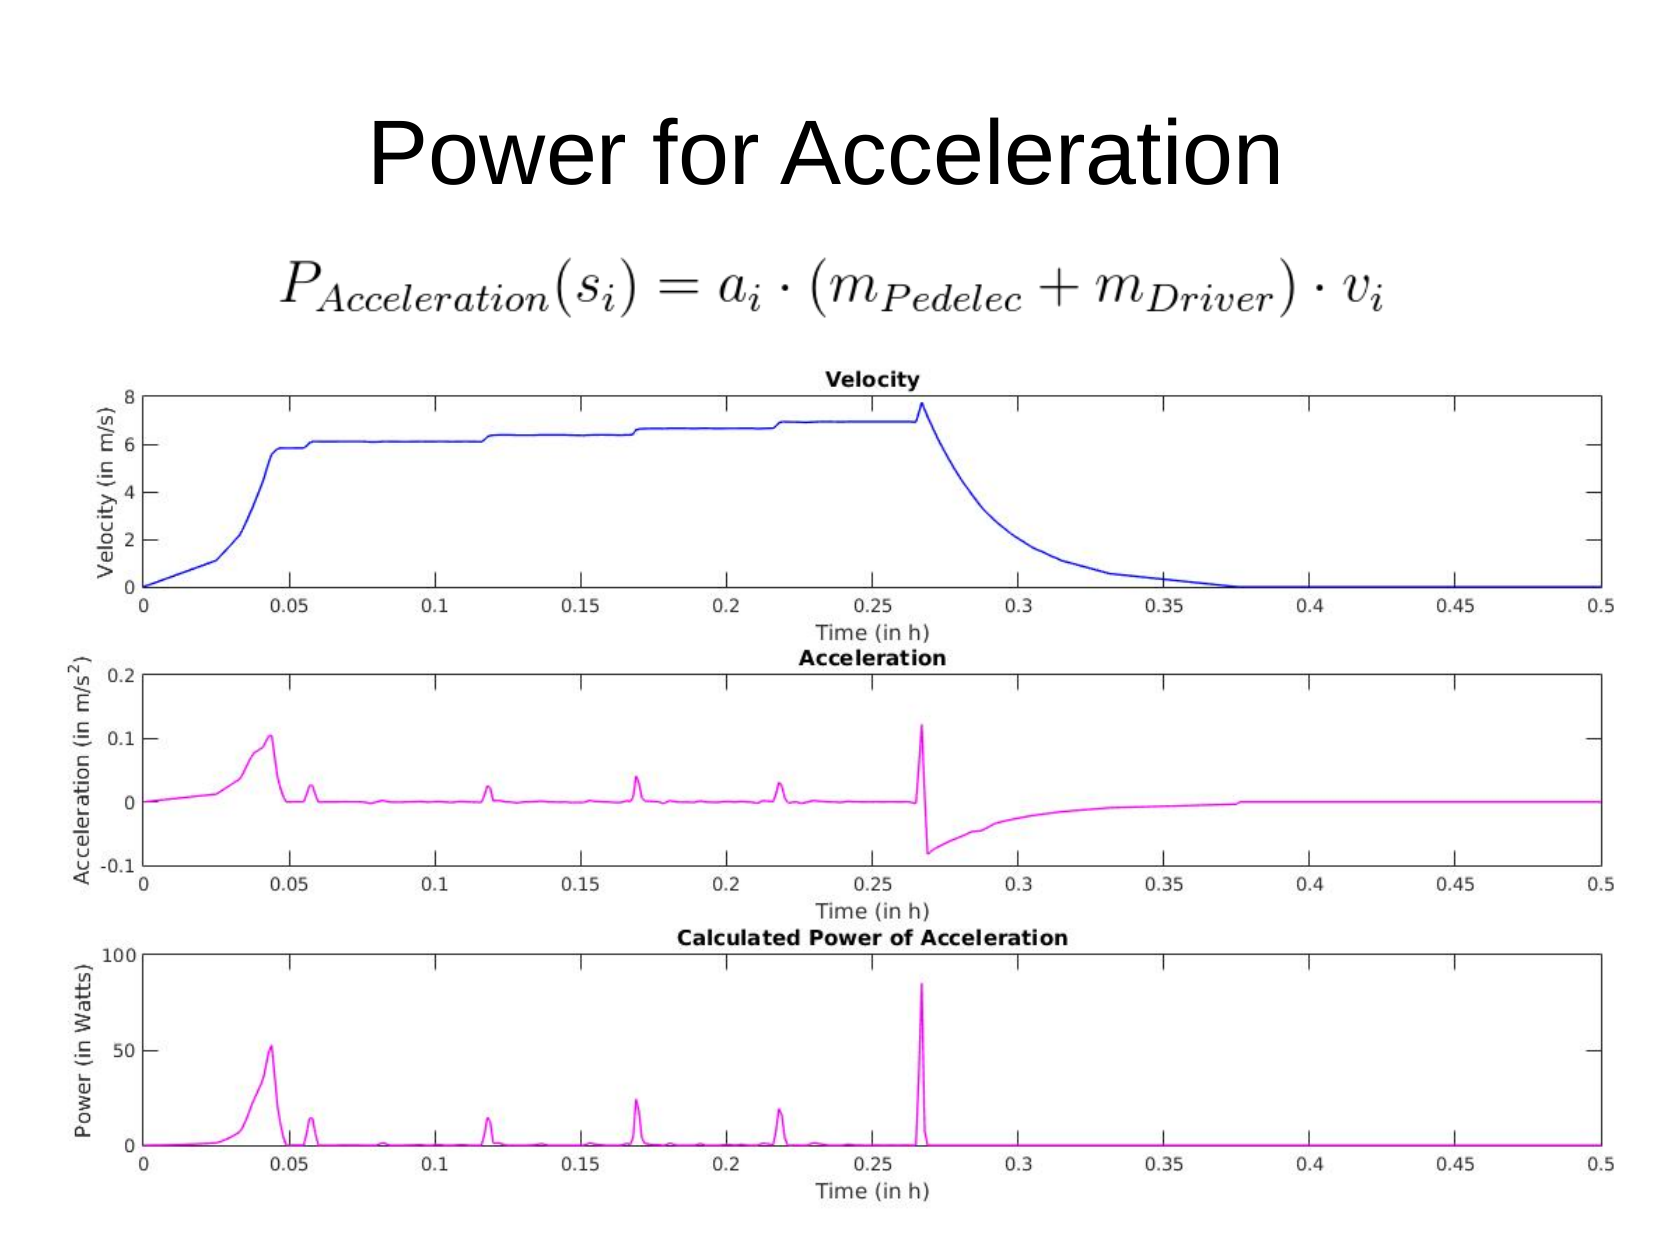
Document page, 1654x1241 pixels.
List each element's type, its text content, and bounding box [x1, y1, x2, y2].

title Power for Acceleration [82, 49, 1571, 257]
picture [252, 239, 1441, 354]
picture [60, 355, 1636, 1216]
